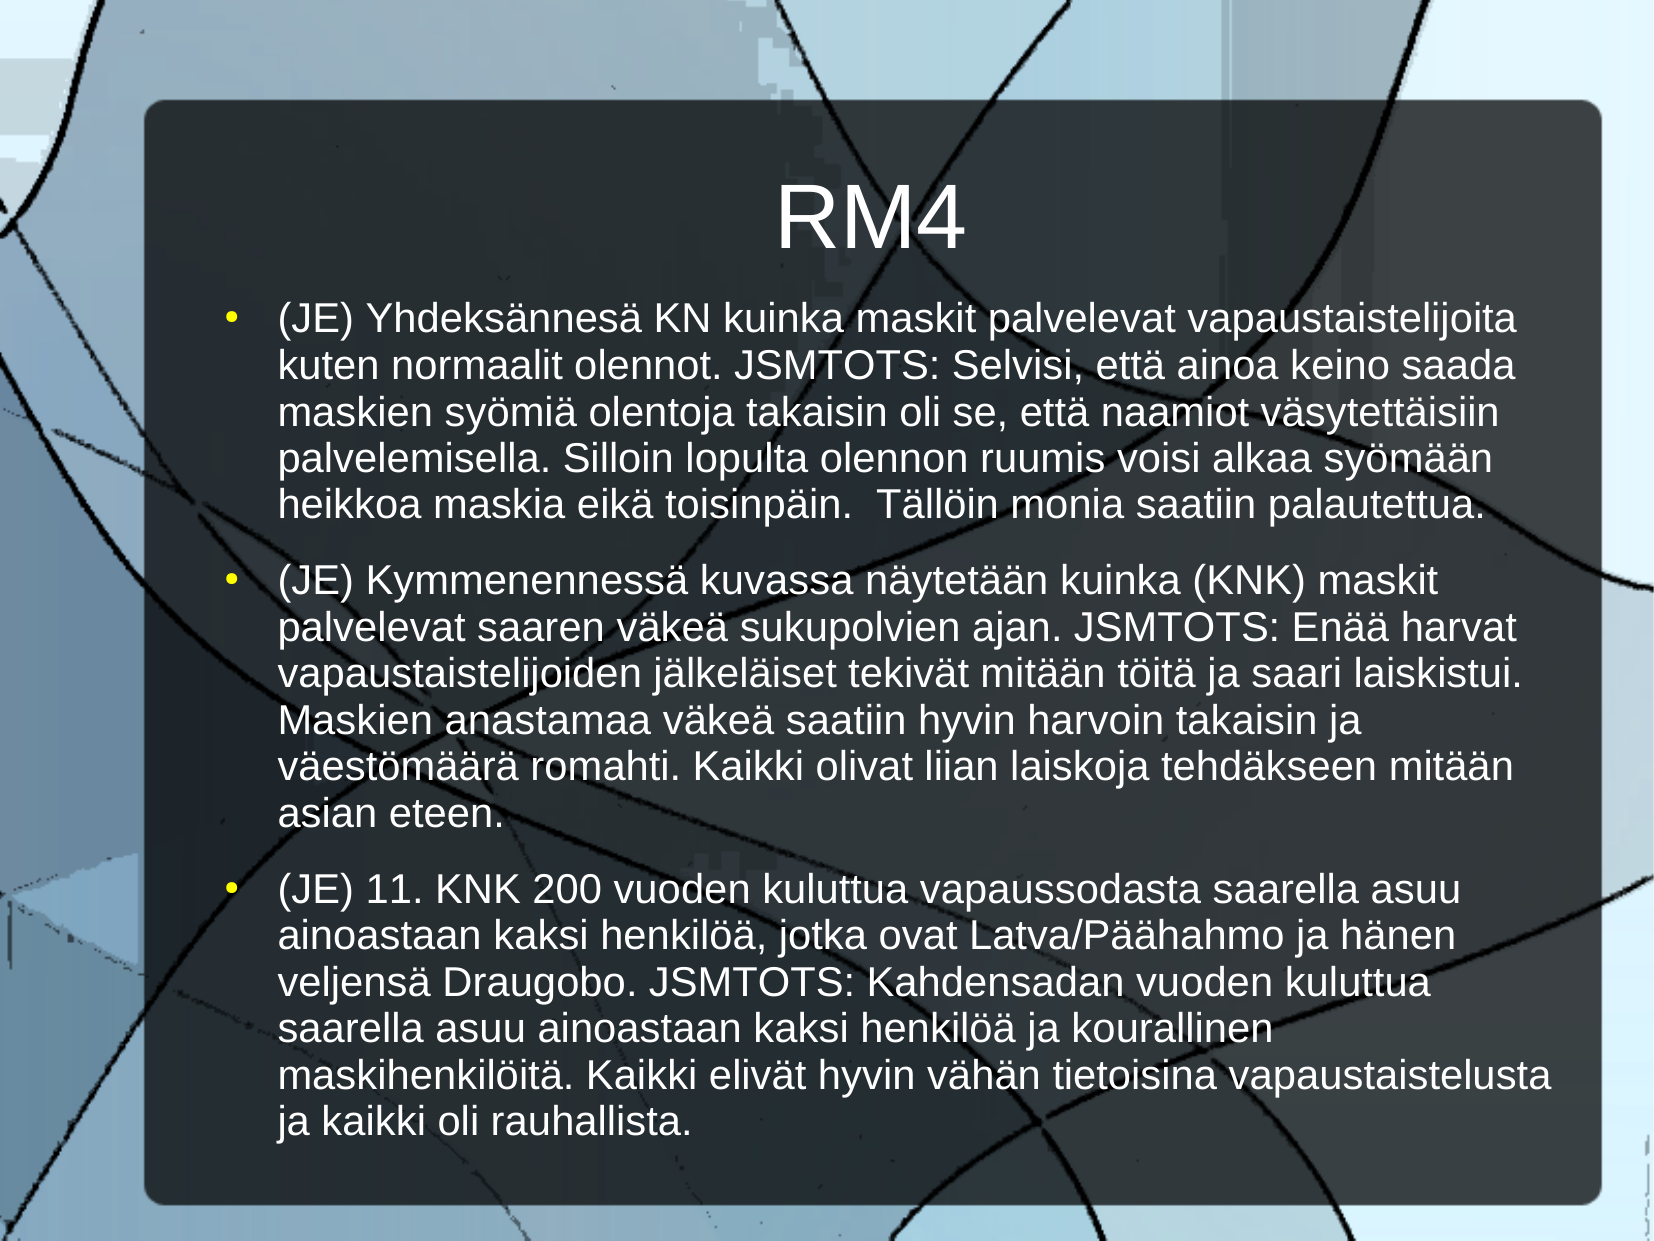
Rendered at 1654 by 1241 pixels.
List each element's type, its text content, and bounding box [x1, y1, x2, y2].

title RM4 [159, 108, 1583, 325]
picture [0, 0, 1654, 1241]
list (JE) Yhdeksännesä KN kuinka maskit palvelevat vapaustaistelijoita kuten normaalit olennot. JSMTOTS: Selvisi, että ainoa keino saada maskien syömiä olentoja takaisin oli se, että naamiot väsytettäisiin palvelemisella. Silloin lopulta olennon ruumis voisi alkaa syömään heikkoa maskia eikä toisinpäin. Tällöin monia saatiin palautettua. (JE) Kymmenennessä kuvassa näytetään kuinka (KNK) maskit palvelevat saaren väkeä sukupolvien ajan. JSMTOTS: Enää harvat vapaustaistelijoiden jälkeläiset tekivät mitään töitä ja saari laiskistui. Maskien anastamaa väkeä saatiin hyvin harvoin takaisin ja väestömäärä romahti. Kaikki olivat liian laiskoja tehdäkseen mitään asian eteen. (JE) 11. KNK 200 vuoden kuluttua vapaussodasta saarella asuu ainoastaan kaksi henkilöä, jotka ovat Latva/Päähahmo ja hänen veljensä Draugobo. JSMTOTS: Kahdensadan vuoden kuluttua saarella asuu ainoastaan kaksi henkilöä ja kourallinen maskihenkilöitä. Kaikki elivät hyvin vähän tietoisina vapaustaistelusta ja kaikki oli rauhallista. [206, 295, 1571, 1182]
